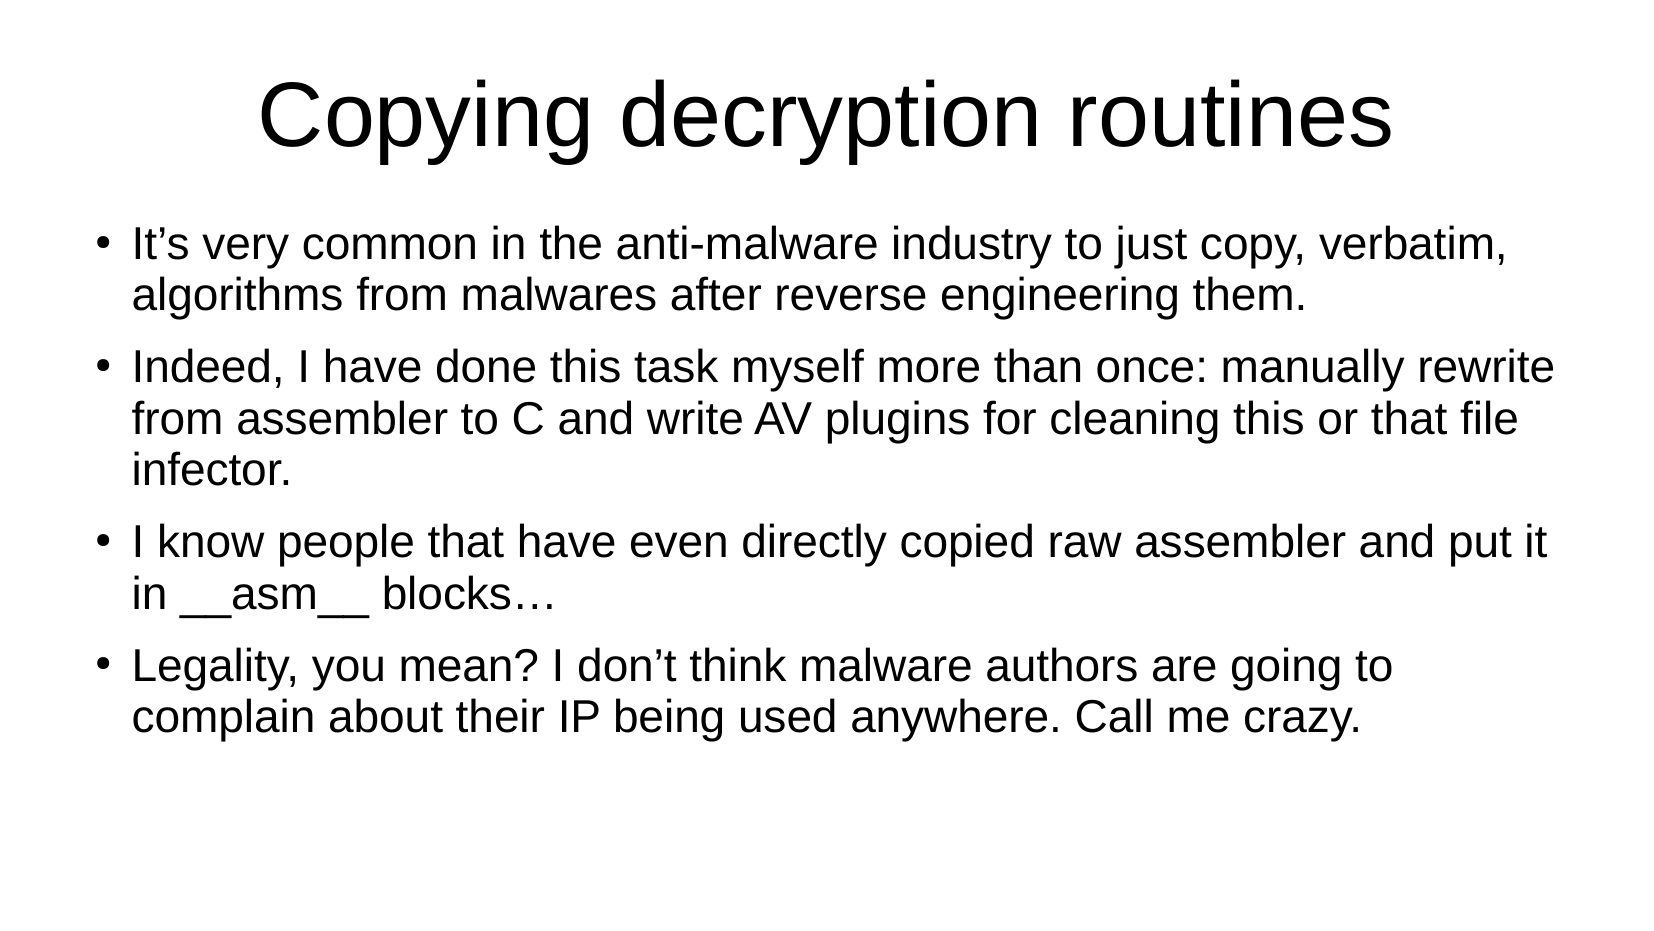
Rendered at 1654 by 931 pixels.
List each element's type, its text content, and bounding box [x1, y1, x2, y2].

title Copying decryption routines [82, 37, 1571, 193]
list It’s very common in the anti-malware industry to just copy, verbatim, algorithms from malwares after reverse engineering them. Indeed, I have done this task myself more than once: manually rewrite from assembler to C and write AV plugins for cleaning this or that file infector. I know people that have even directly copied raw assembler and put it in __asm__ blocks… Legality, you mean? I don’t think malware authors are going to complain about their IP being used anywhere. Call me crazy. [82, 217, 1571, 758]
